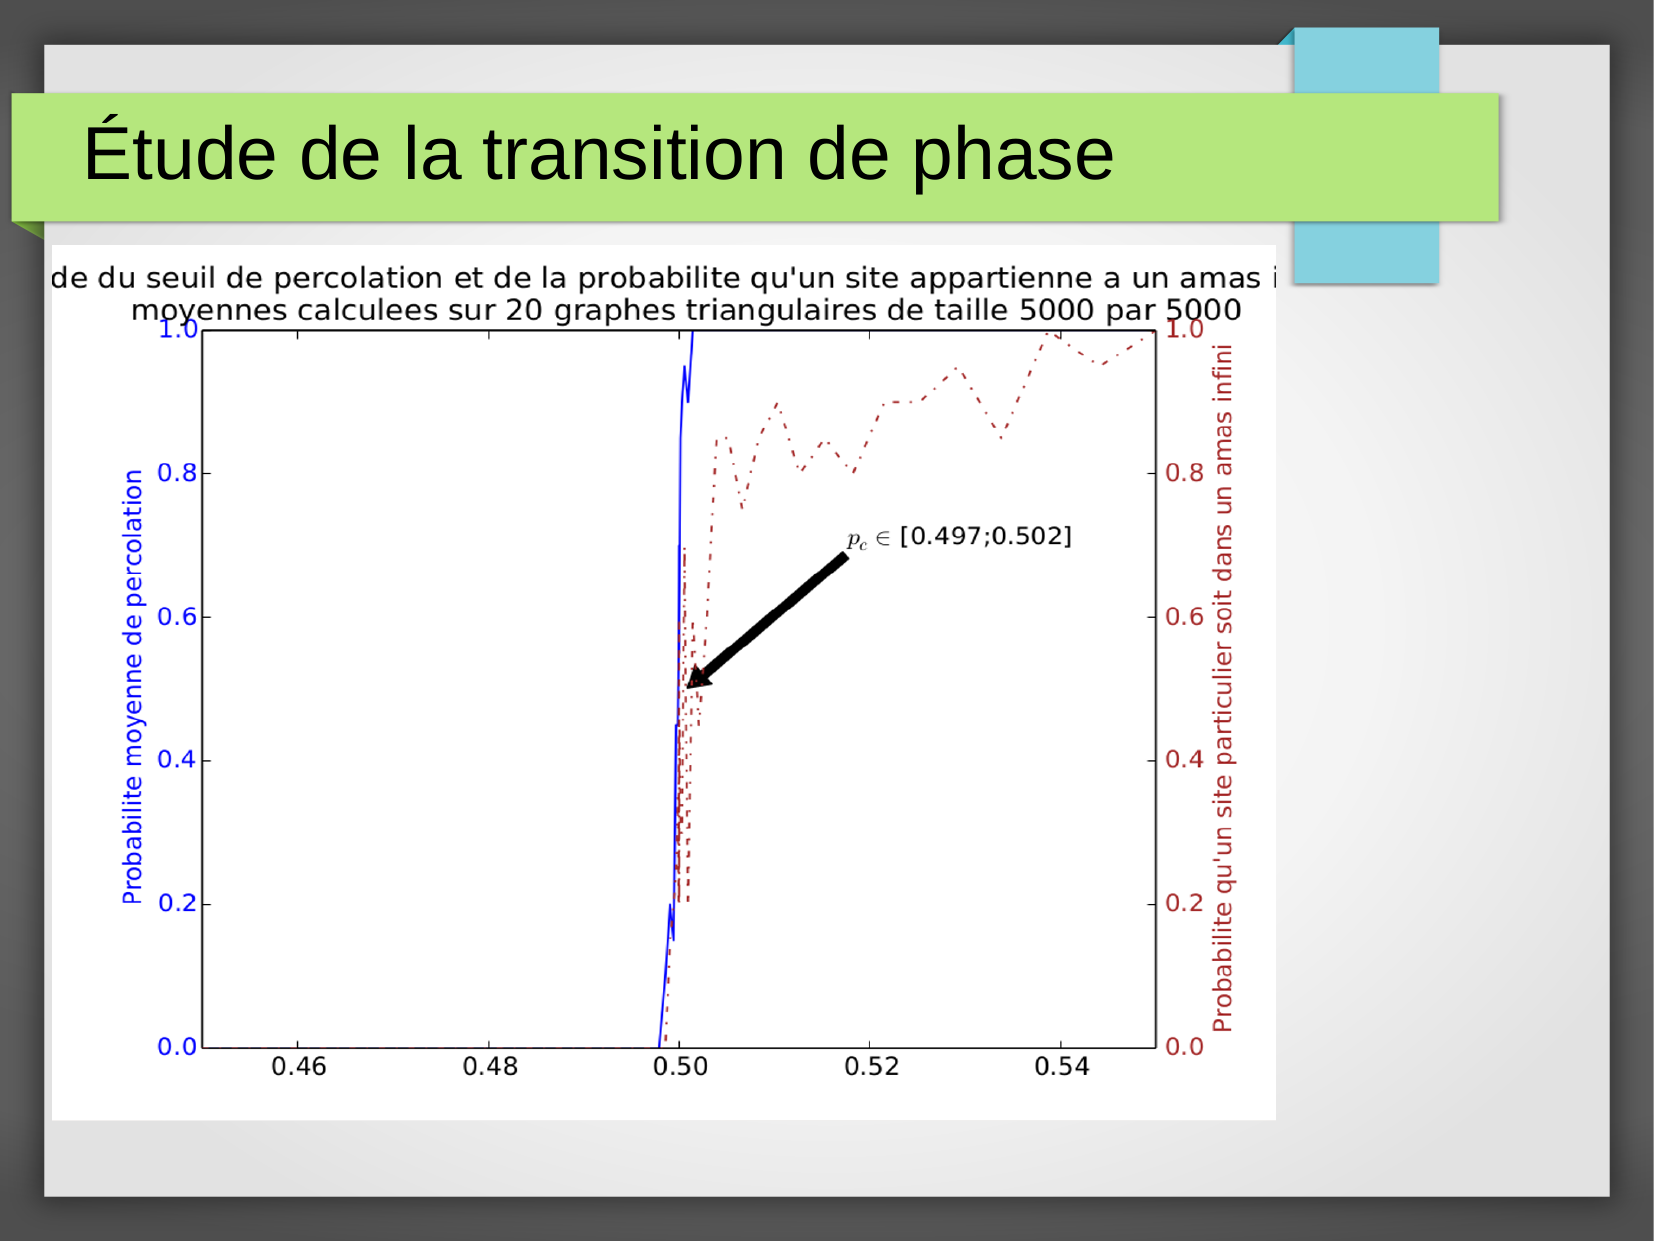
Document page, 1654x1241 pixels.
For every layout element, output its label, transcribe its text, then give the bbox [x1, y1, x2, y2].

picture [0, 0, 1654, 1241]
title Étude de la transition de phase [82, 94, 1264, 213]
